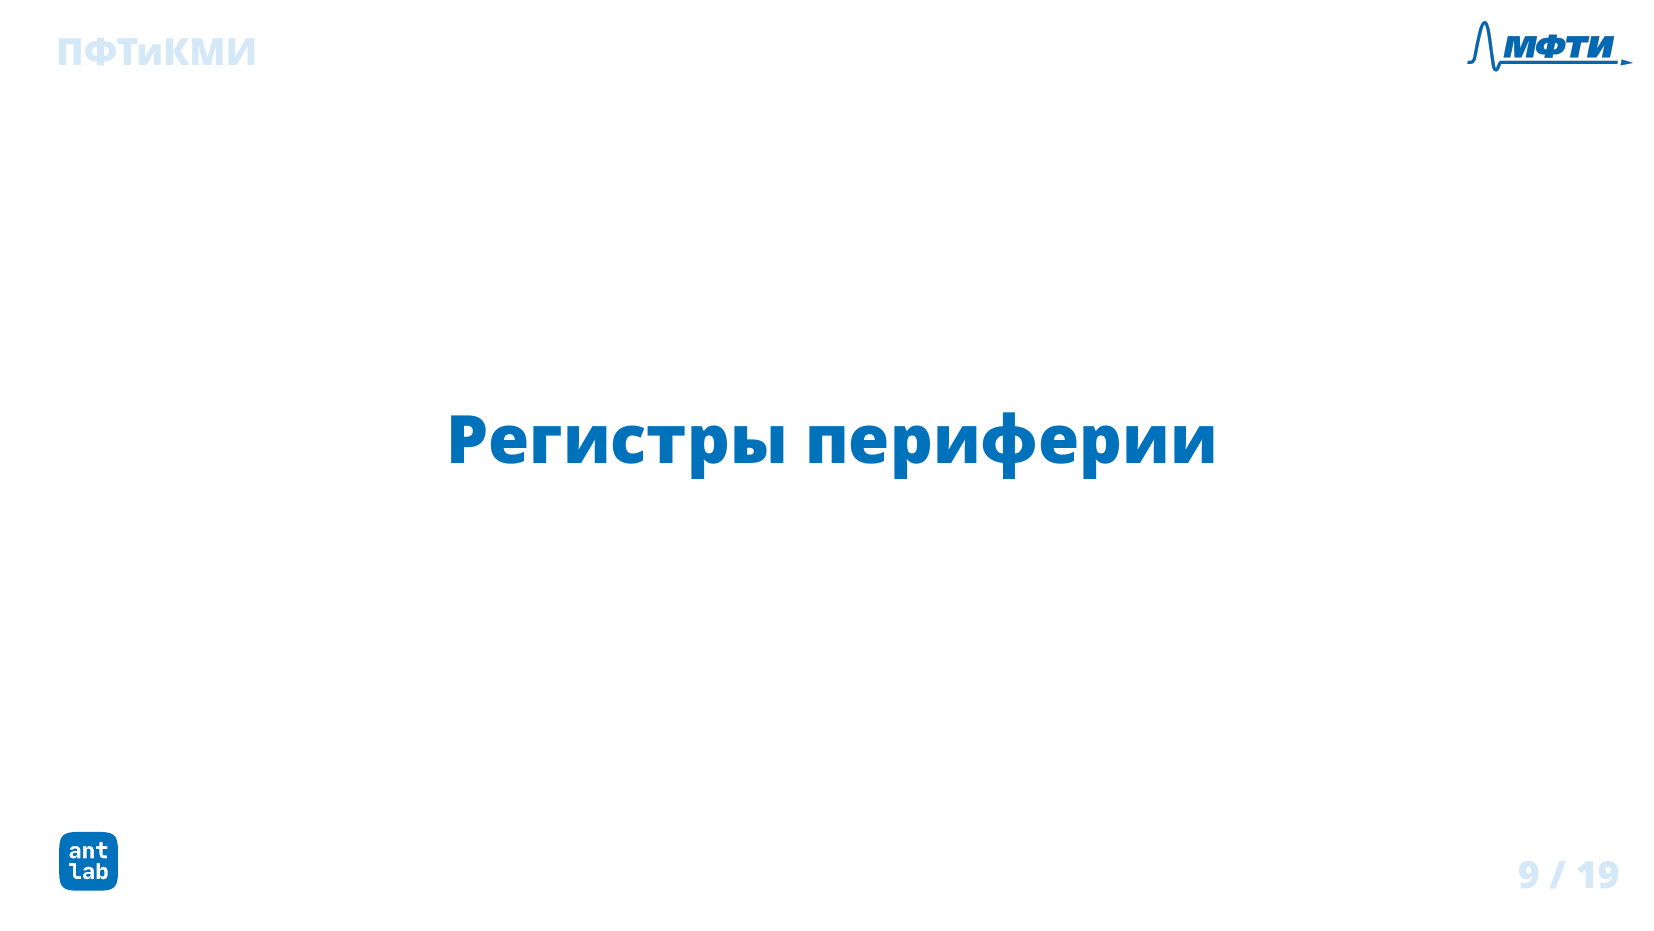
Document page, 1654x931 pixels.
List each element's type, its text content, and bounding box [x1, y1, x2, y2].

picture [1446, 0, 1654, 93]
title Регистры периферии [88, 342, 1577, 532]
